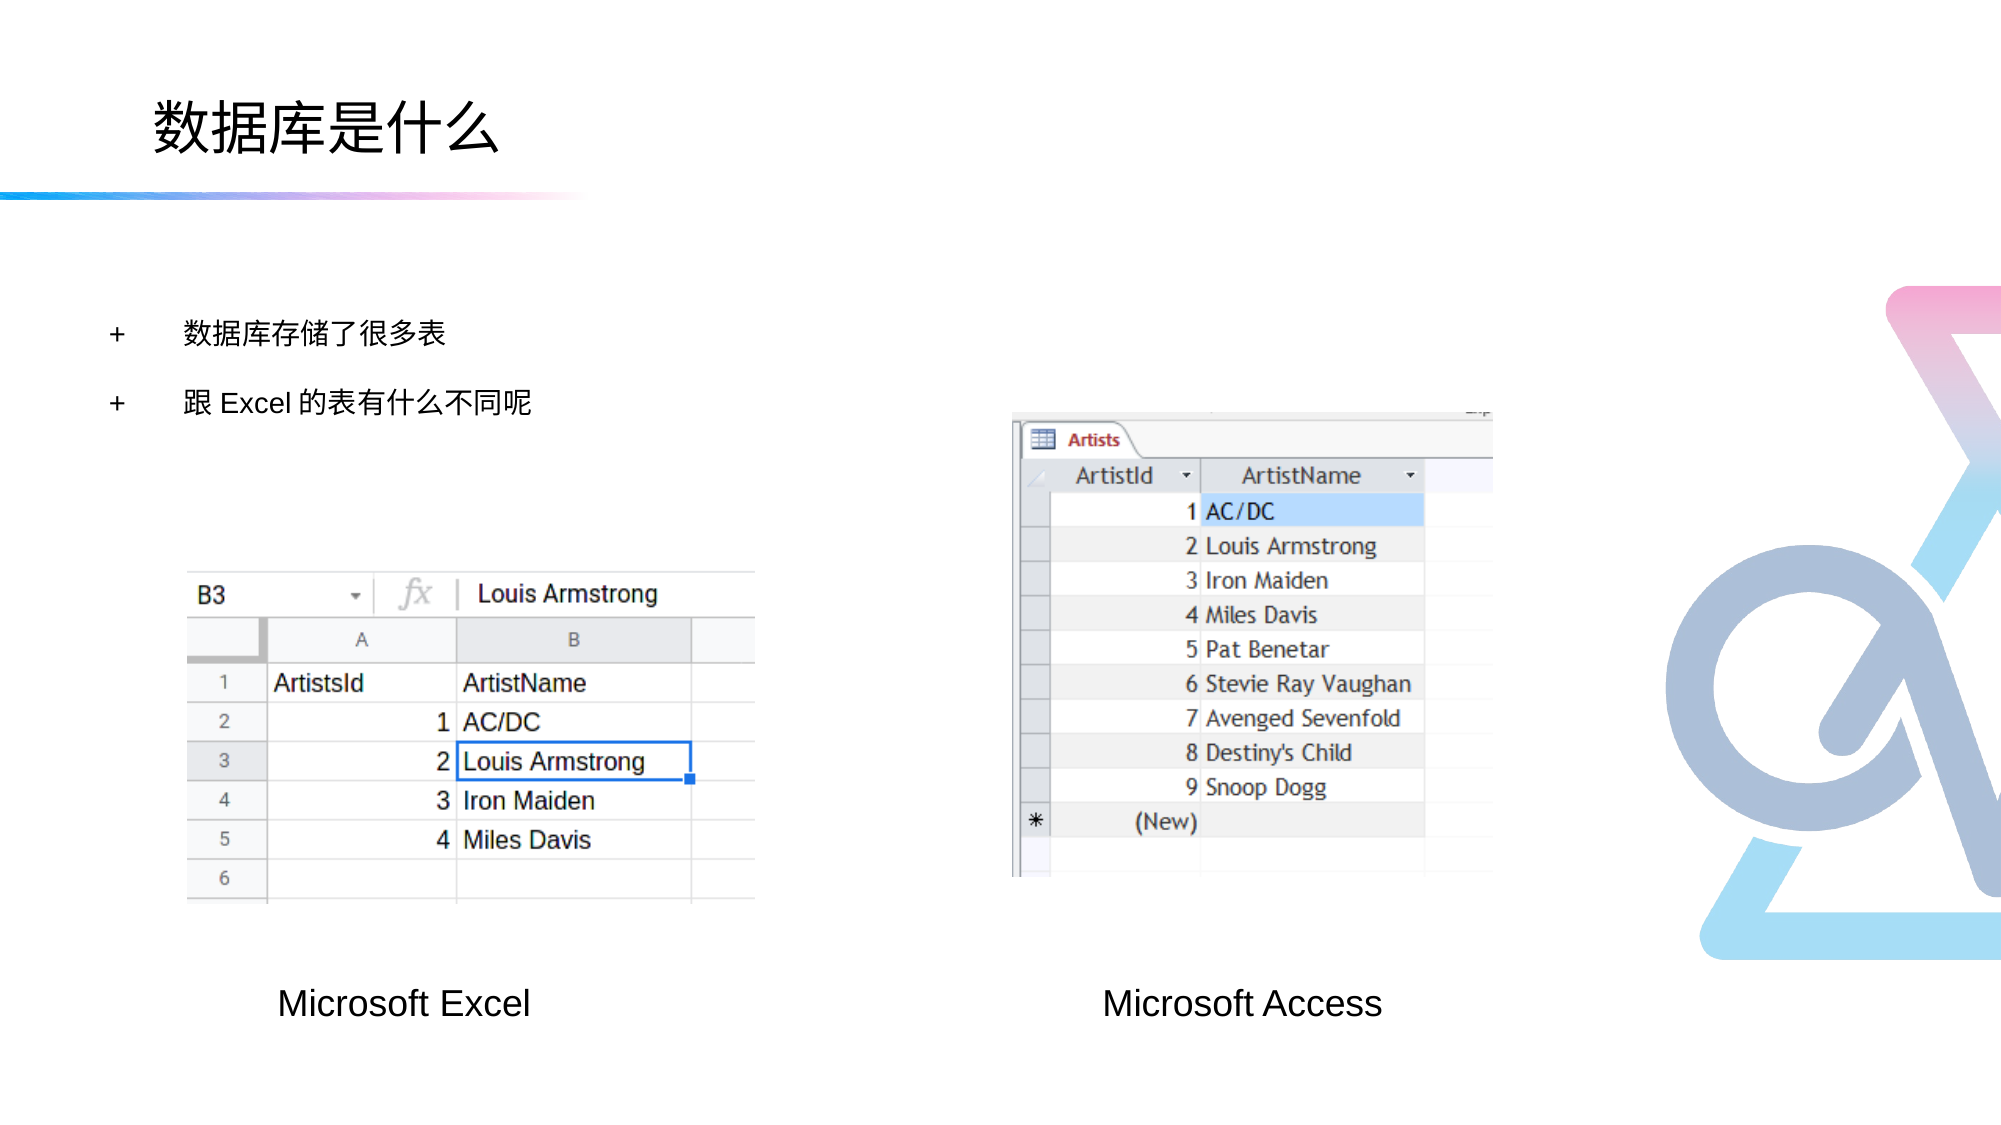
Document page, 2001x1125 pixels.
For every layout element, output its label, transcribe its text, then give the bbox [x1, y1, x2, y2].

text_box Microsoft Excel [262, 975, 547, 1032]
text_box + 数据库存储了很多表 + 跟Excel的表有什么不同呢 [93, 299, 1388, 470]
picture [21, 192, 47, 200]
text_box Microsoft Access [1087, 975, 1426, 1074]
picture [7, 192, 19, 198]
picture [1012, 412, 1493, 877]
picture [187, 562, 755, 904]
title 数据库是什么 [137, 46, 1863, 216]
